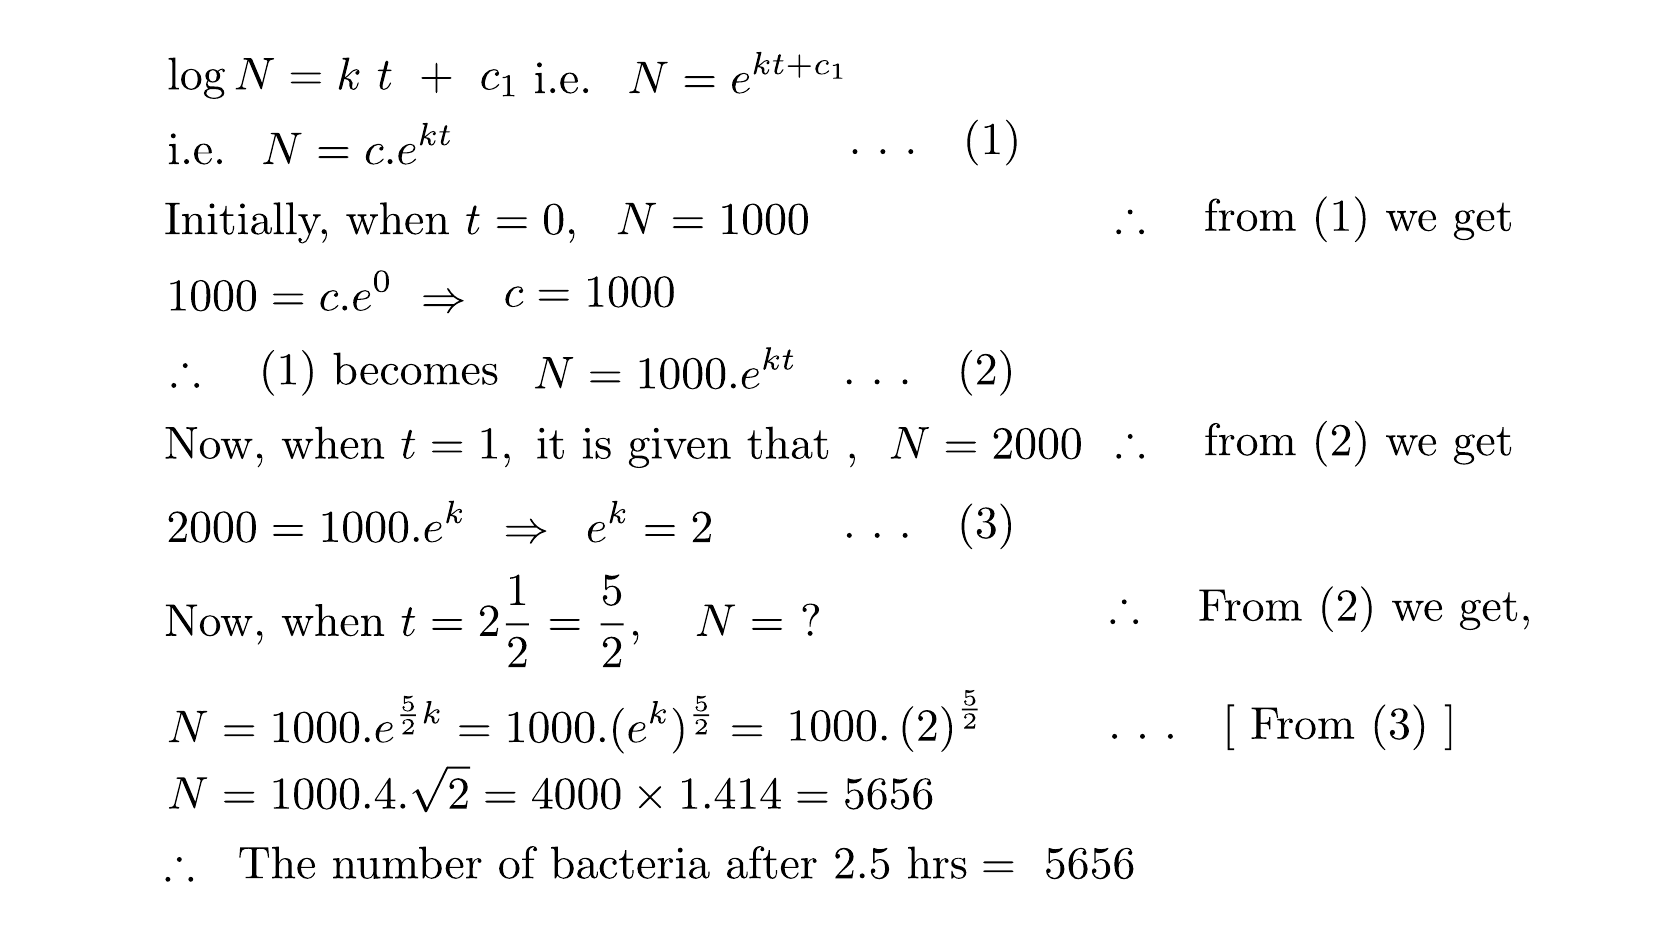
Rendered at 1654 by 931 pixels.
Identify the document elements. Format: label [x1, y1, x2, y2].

text_box [168, 695, 763, 754]
text_box [168, 766, 933, 813]
text_box [850, 119, 1017, 166]
text_box [534, 347, 794, 390]
text_box [422, 288, 464, 314]
text_box [165, 426, 1081, 469]
text_box [788, 689, 978, 752]
text_box [168, 57, 515, 99]
text_box [1110, 704, 1452, 751]
text_box [587, 500, 711, 543]
text_box [505, 276, 674, 308]
text_box [165, 574, 820, 668]
text_box [168, 122, 451, 165]
text_box [171, 350, 498, 396]
text_box [845, 349, 1011, 396]
subtitle [47, 43, 1607, 896]
text_box [1116, 196, 1511, 243]
text_box [165, 846, 1134, 882]
text_box [505, 518, 547, 544]
text_box [1110, 586, 1529, 633]
text_box [165, 202, 808, 244]
text_box [845, 503, 1011, 550]
text_box [168, 270, 389, 312]
text_box [1116, 420, 1512, 467]
text_box [535, 51, 843, 94]
text_box [168, 500, 462, 543]
